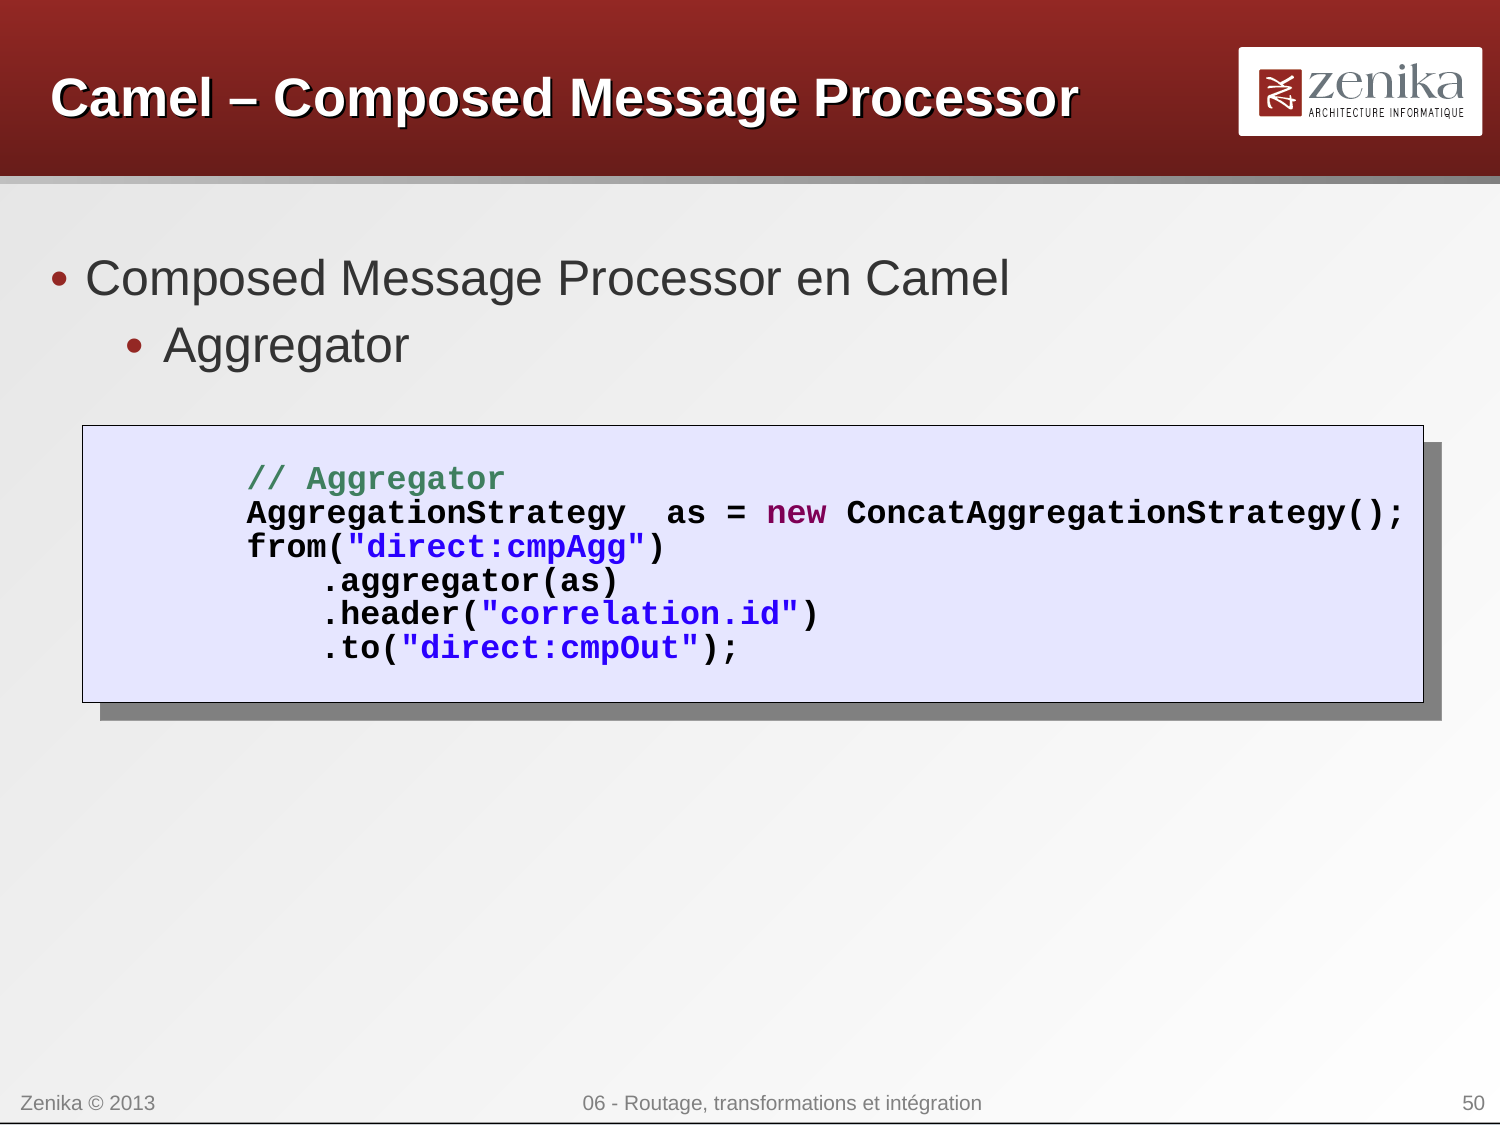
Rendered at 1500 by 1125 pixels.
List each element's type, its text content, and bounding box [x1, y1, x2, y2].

picture [1257, 58, 1464, 125]
text_box // Aggregator AggregationStrategy as = new ConcatAggregationStrategy(); from("direct:cmpAgg") .aggregator(as) .header("correlation.id") .to("direct:cmpOut"); [82, 425, 1424, 703]
list Composed Message Processor en Camel Aggregator [50, 250, 1477, 1064]
title Camel – Composed Message Processor [50, 22, 1206, 172]
